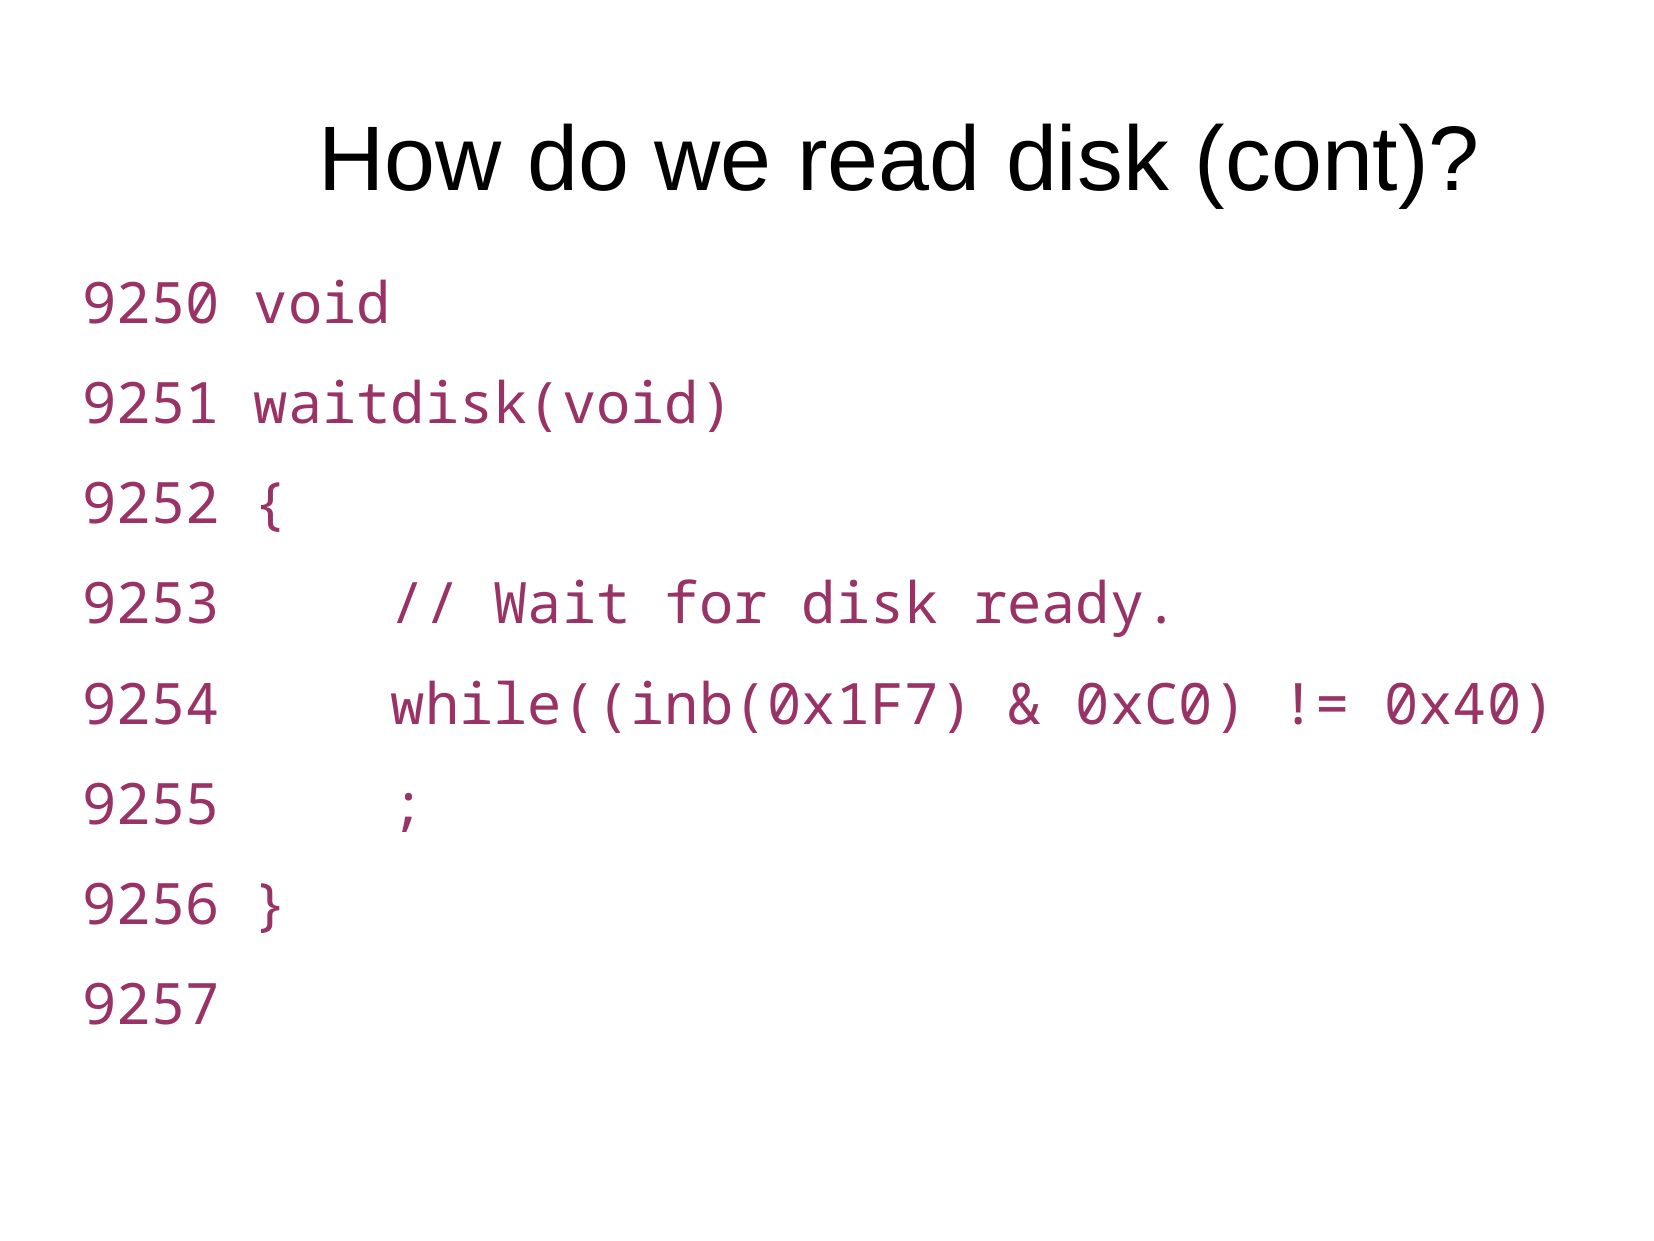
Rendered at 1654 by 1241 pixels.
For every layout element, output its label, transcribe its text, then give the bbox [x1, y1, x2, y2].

title How do we read disk (cont)? [300, 55, 1501, 263]
list 9250 void 9251 waitdisk(void) 9252 { 9253 // Wait for disk ready. 9254 while((inb(0x1F7) & 0xC0) != 0x40) 9255 ; 9256 } 9257 [82, 262, 1571, 1126]
